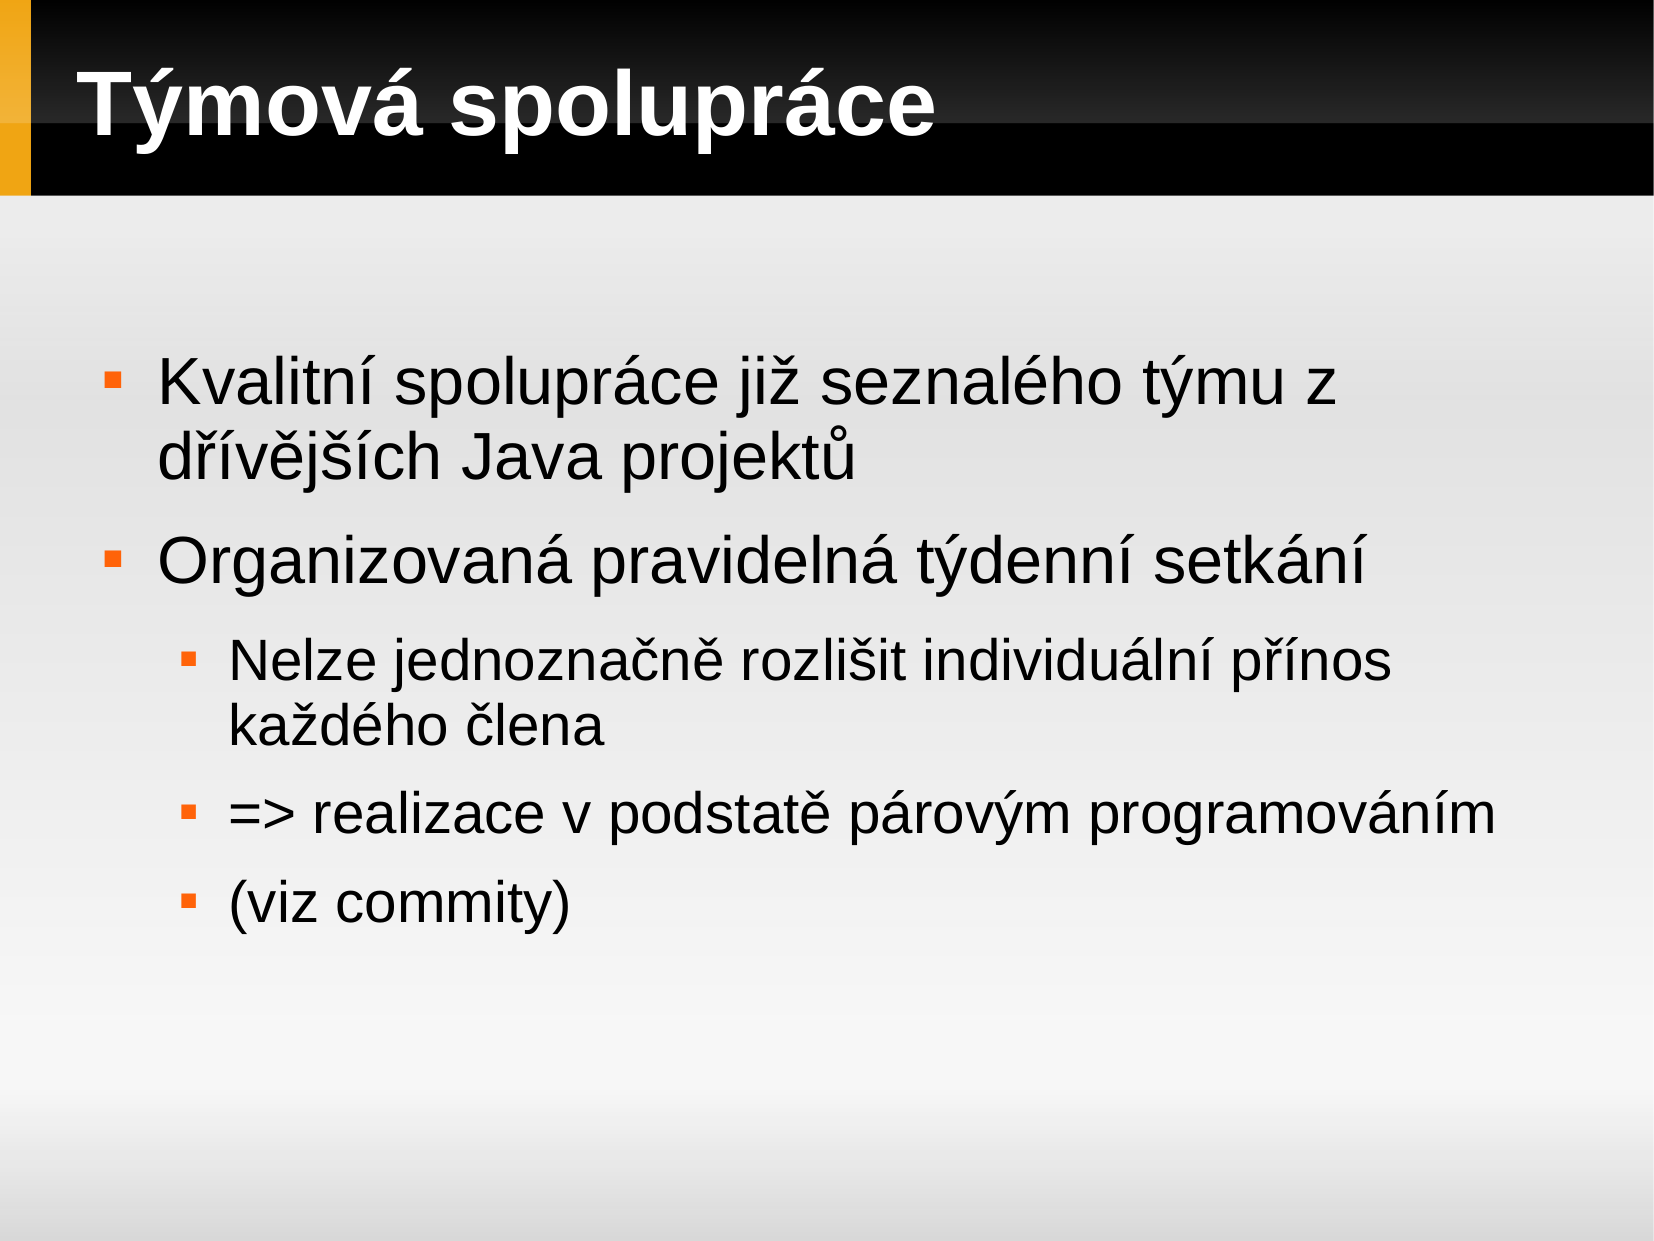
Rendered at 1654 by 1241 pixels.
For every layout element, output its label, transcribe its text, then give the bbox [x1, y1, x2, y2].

picture [0, 0, 1654, 1241]
list Kvalitní spolupráce již seznalého týmu z dřívějších Java projektů Organizovaná pravidelná týdenní setkání Nelze jednoznačně rozlišit individuální přínos každého člena => realizace v podstatě párovým programováním (viz commity) [86, 344, 1576, 1163]
title Týmová spolupráce [76, 0, 1565, 208]
